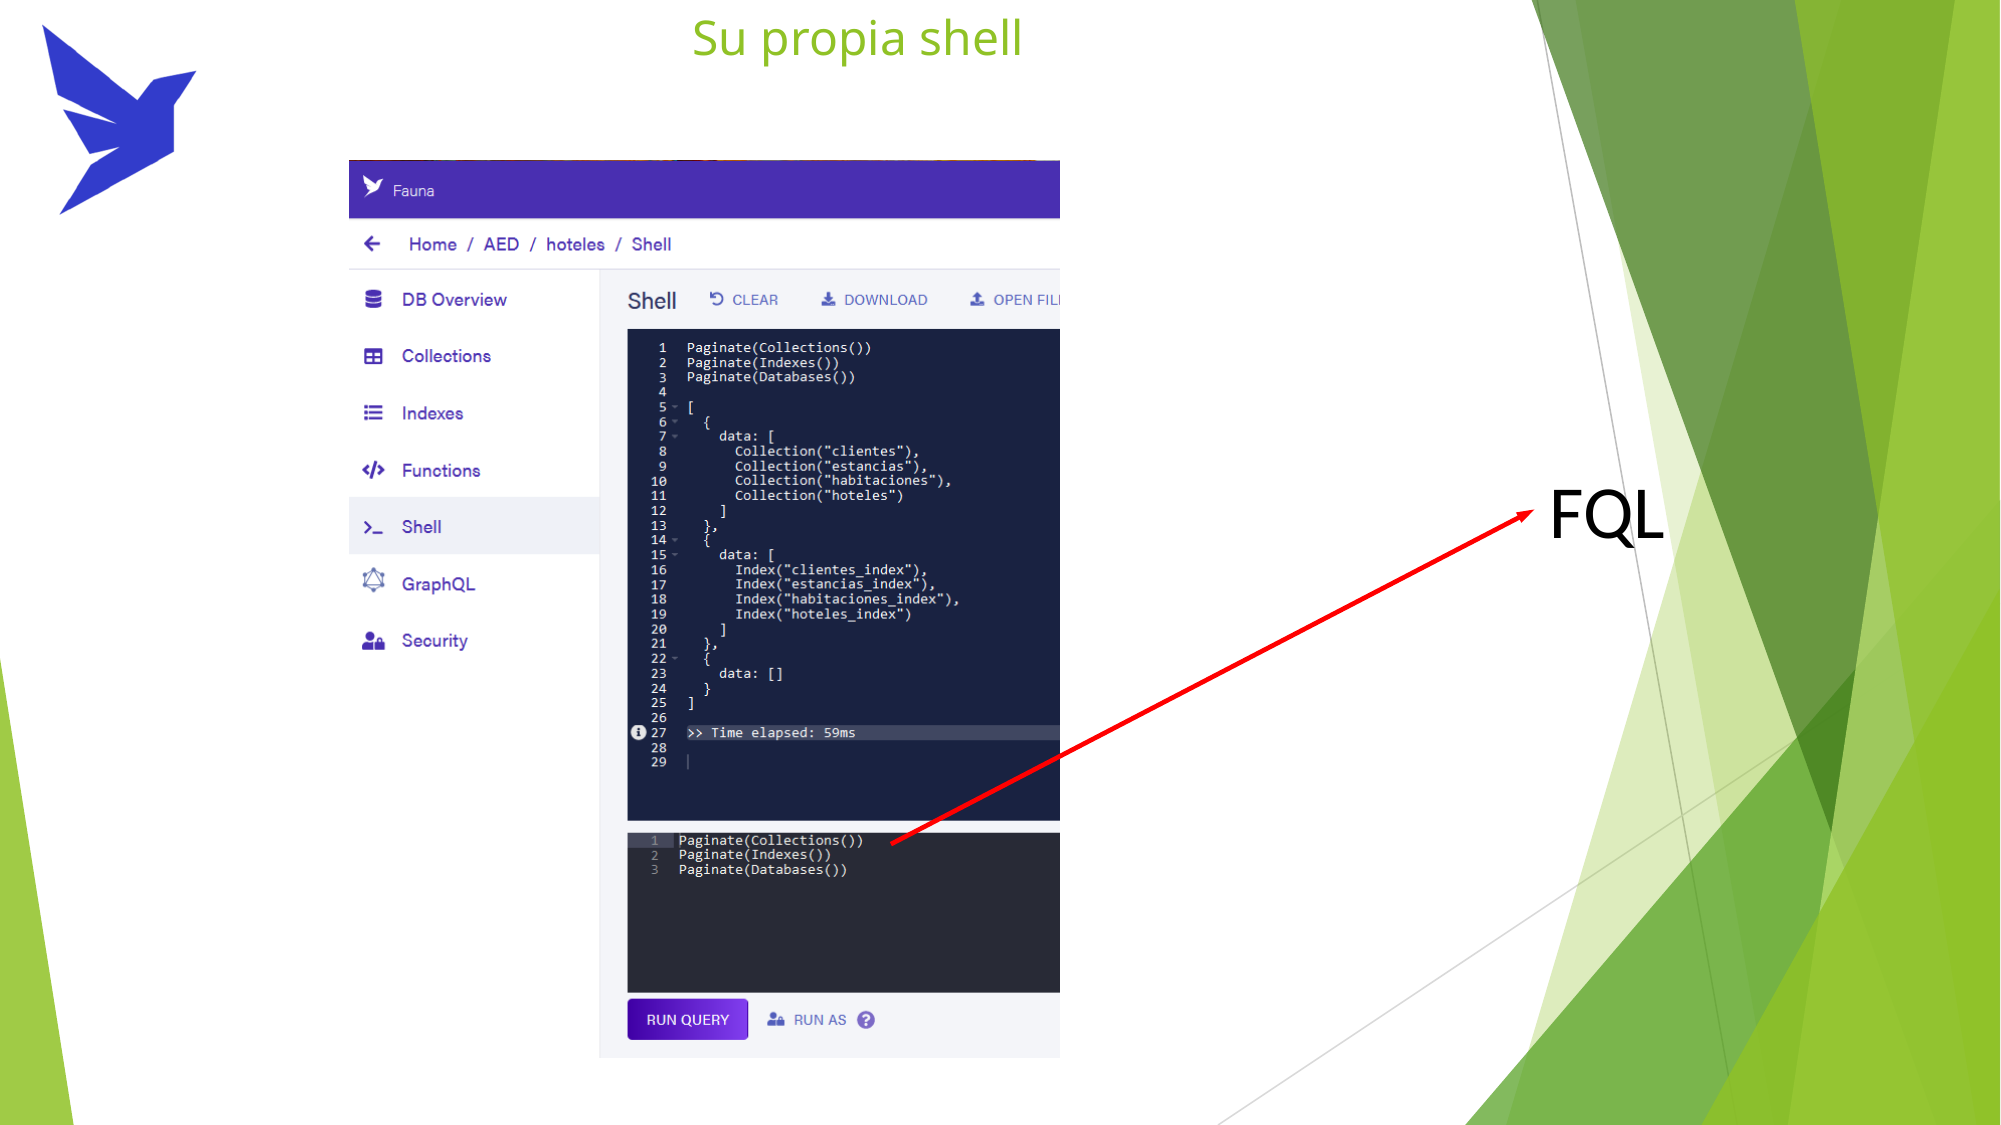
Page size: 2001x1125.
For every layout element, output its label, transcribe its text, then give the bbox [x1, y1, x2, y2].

picture [42, 24, 233, 215]
picture [349, 160, 1060, 1058]
title Su propia shell [0, 0, 1718, 80]
text_box FQL [1534, 456, 1822, 563]
